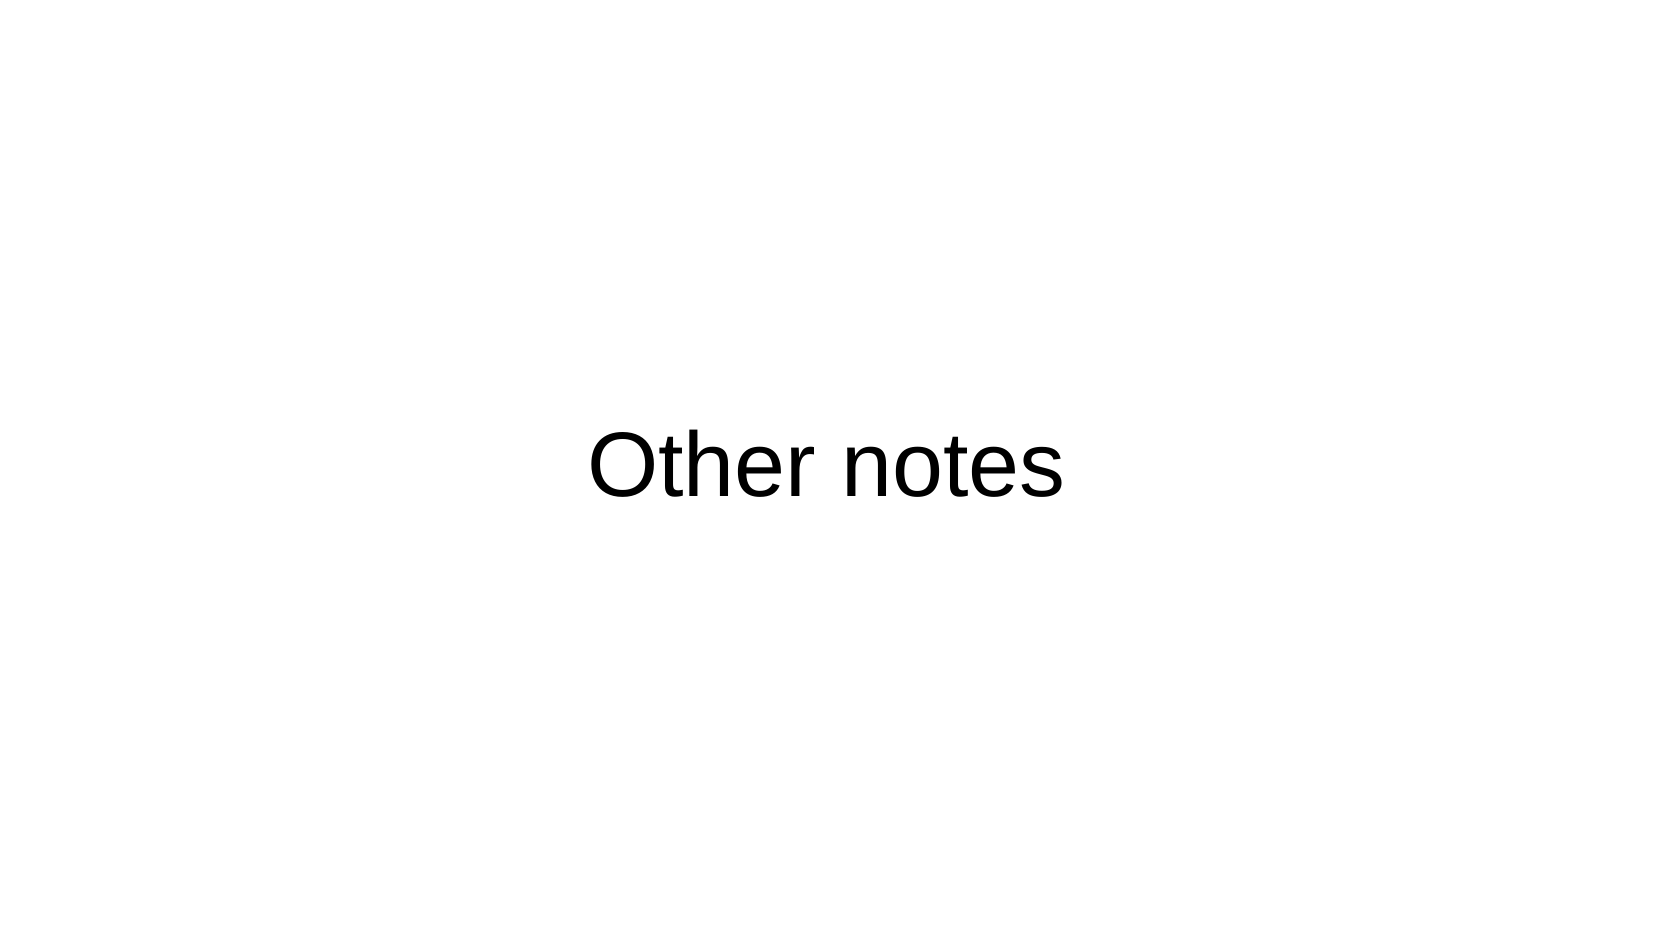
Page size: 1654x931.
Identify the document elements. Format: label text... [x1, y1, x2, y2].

title Other notes [82, 0, 1571, 931]
